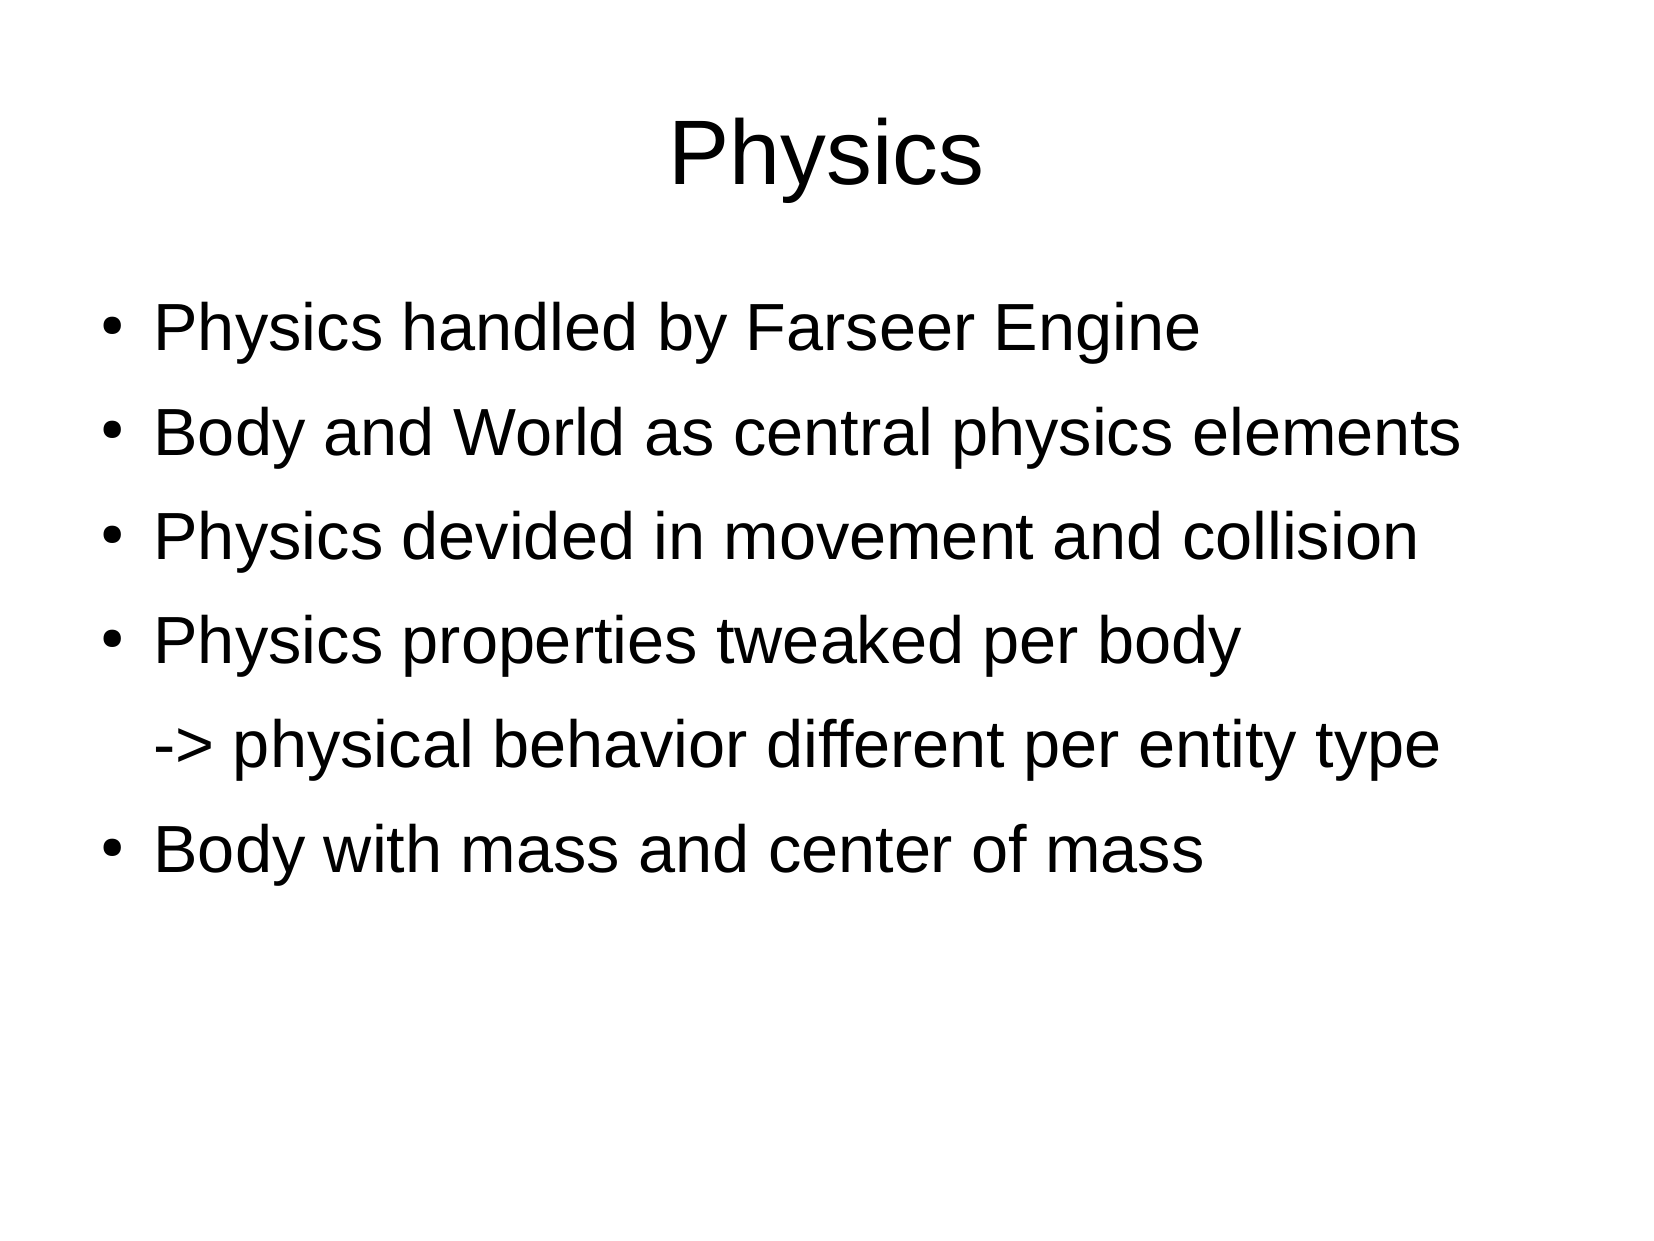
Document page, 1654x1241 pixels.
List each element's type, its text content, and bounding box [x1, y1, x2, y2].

title Physics [82, 49, 1571, 257]
list Physics handled by Farseer Engine Body and World as central physics elements Physics devided in movement and collision Physics properties tweaked per body -> physical behavior different per entity type Body with mass and center of mass [82, 290, 1571, 1010]
